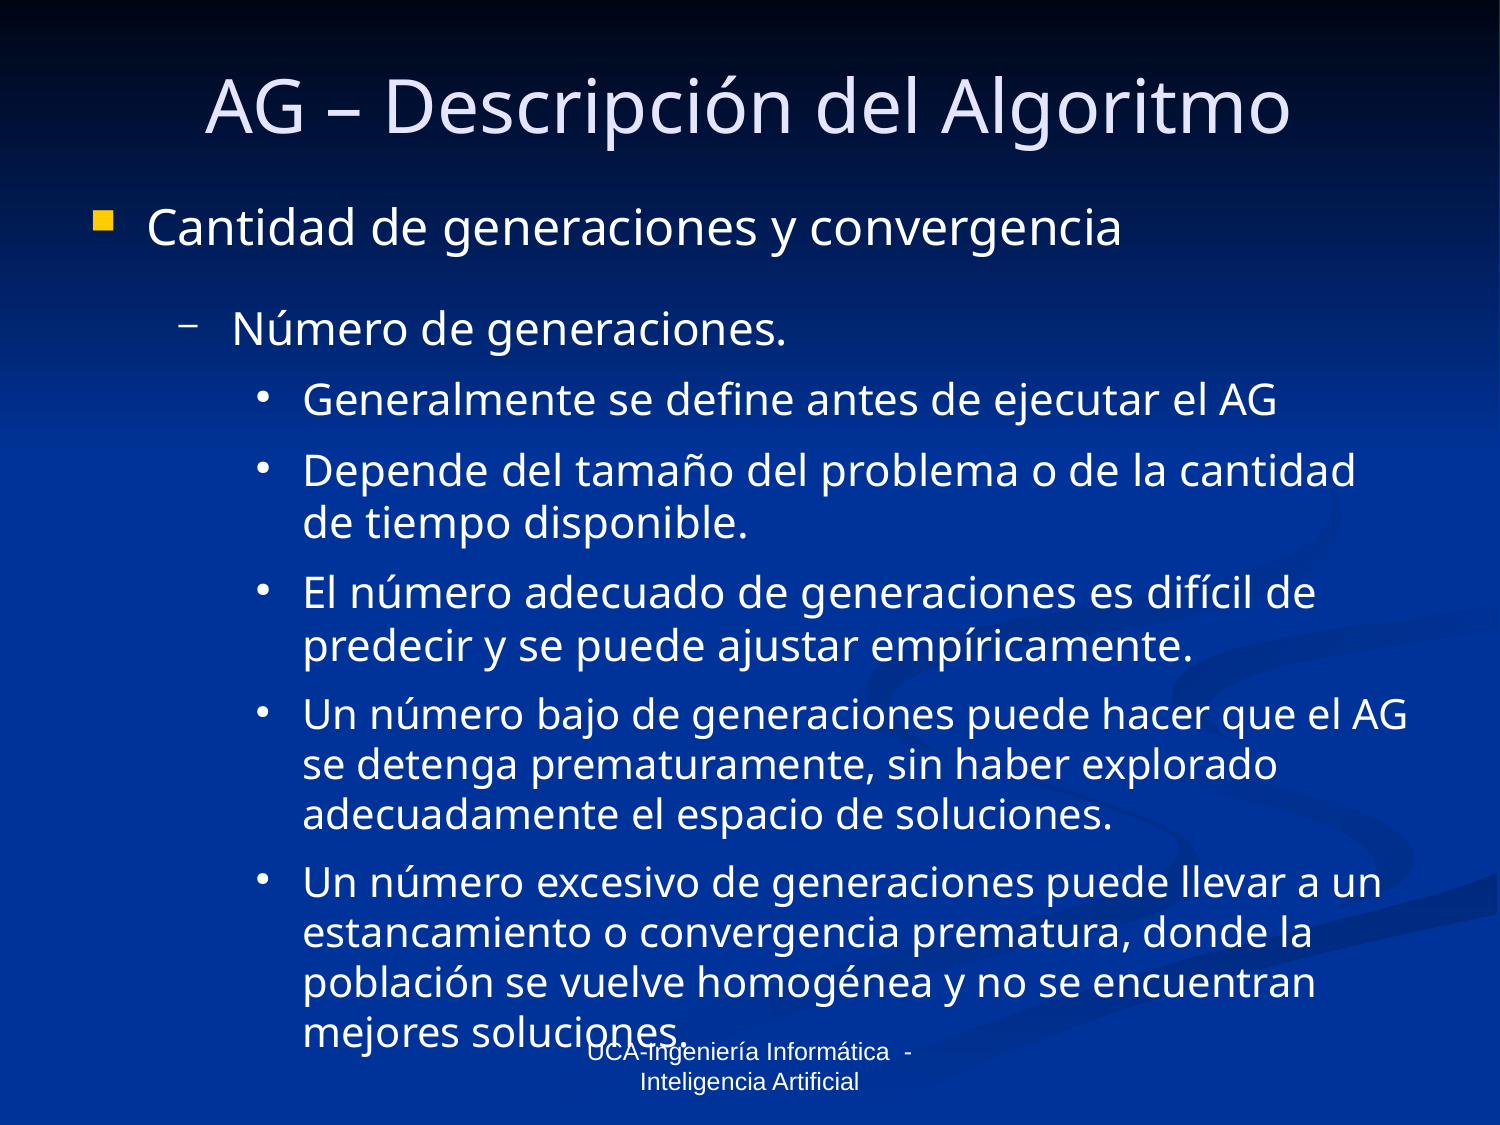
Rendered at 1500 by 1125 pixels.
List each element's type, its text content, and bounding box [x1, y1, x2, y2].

title AG – Descripción del Algoritmo [75, 45, 1425, 163]
footer UCA-Ingeniería Informática - Inteligencia Artificial [512, 1025, 988, 1104]
list Cantidad de generaciones y convergencia Número de generaciones. Generalmente se define antes de ejecutar el AG Depende del tamaño del problema o de la cantidad de tiempo disponible. El número adecuado de generaciones es difícil de predecir y se puede ajustar empíricamente. Un número bajo de generaciones puede hacer que el AG se detenga prematuramente, sin haber explorado adecuadamente el espacio de soluciones. Un número excesivo de generaciones puede llevar a un estancamiento o convergencia prematura, donde la población se vuelve homogénea y no se encuentran mejores soluciones. [75, 187, 1425, 1005]
